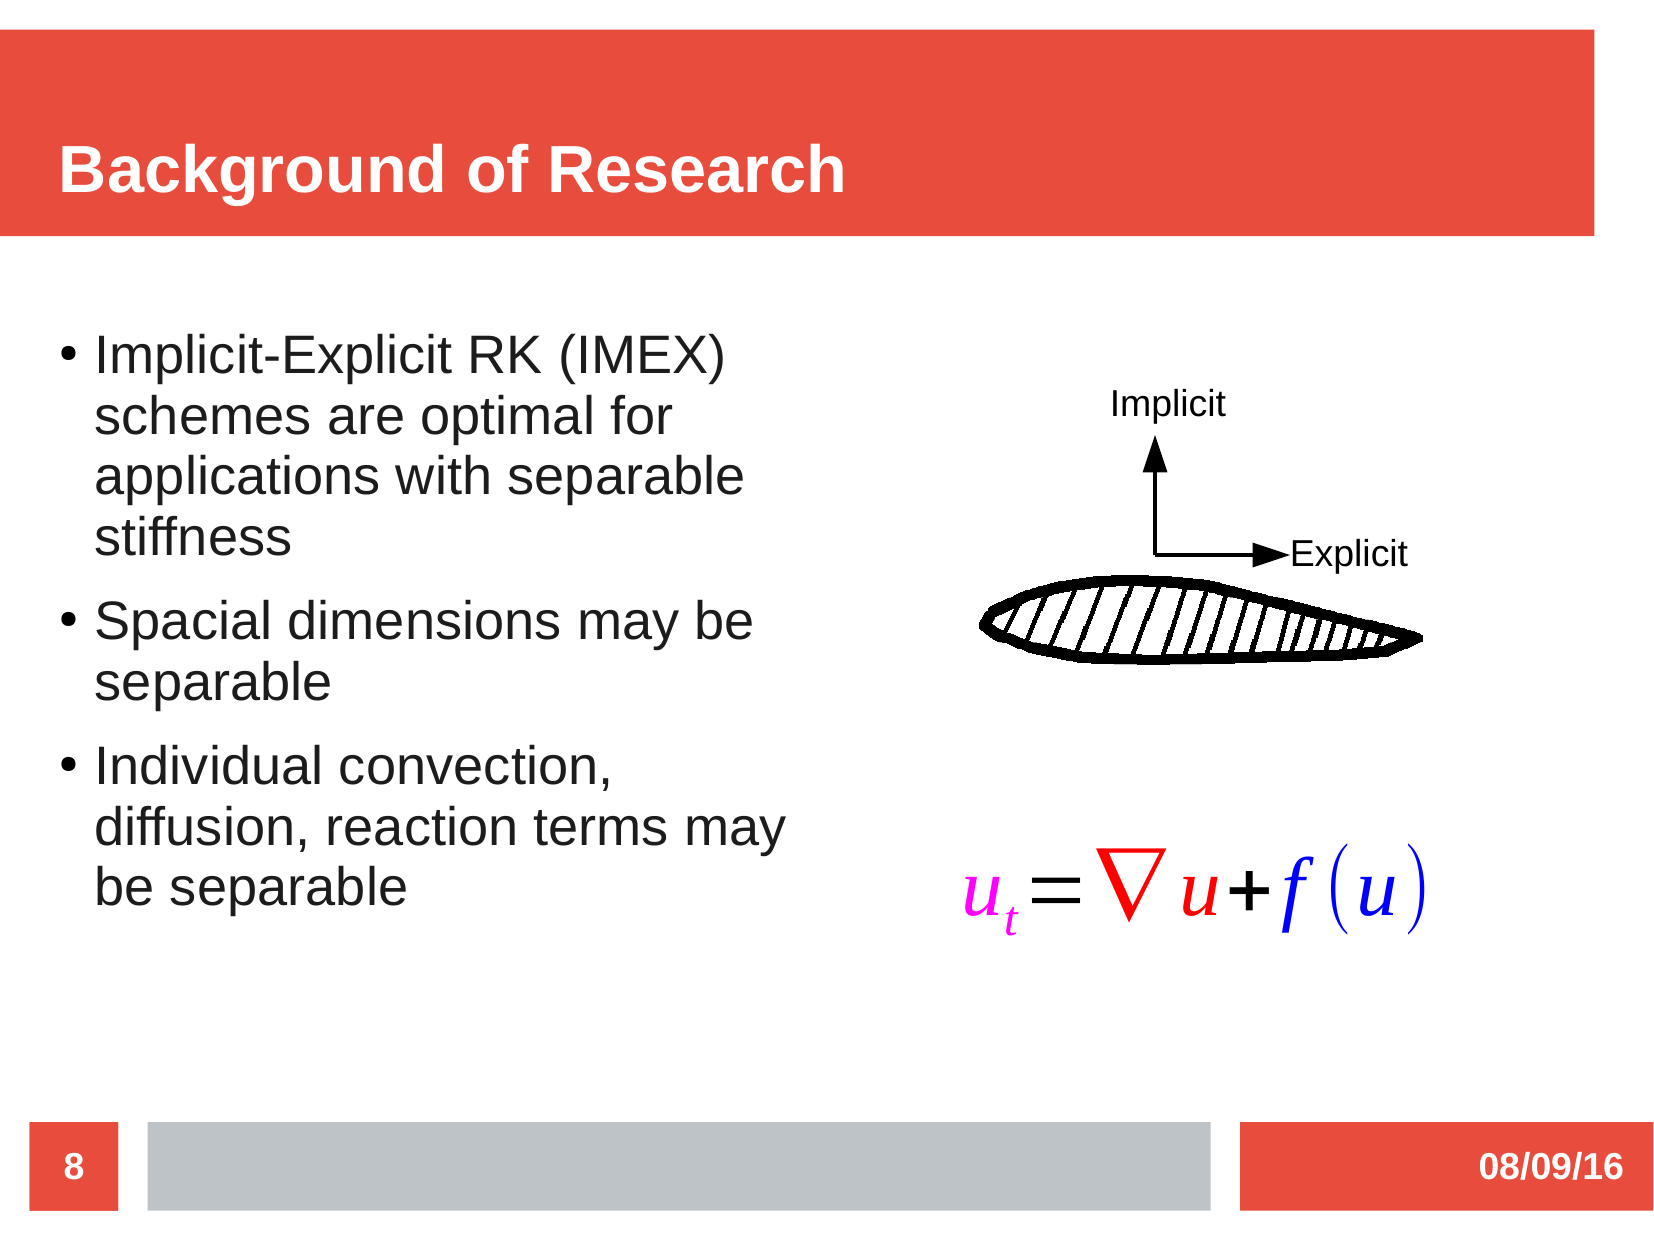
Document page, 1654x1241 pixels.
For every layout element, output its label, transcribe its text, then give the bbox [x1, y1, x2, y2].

chart [954, 840, 1437, 947]
list Implicit-Explicit RK (IMEX) schemes are optimal for applications with separable stiffness Spacial dimensions may be separable Individual convection, diffusion, reaction terms may be separable [59, 324, 794, 1093]
picture [963, 570, 1095, 669]
text_box Implicit [1095, 375, 1654, 1036]
title Background of Research [59, 59, 1595, 207]
text_box Explicit [1275, 525, 1456, 582]
